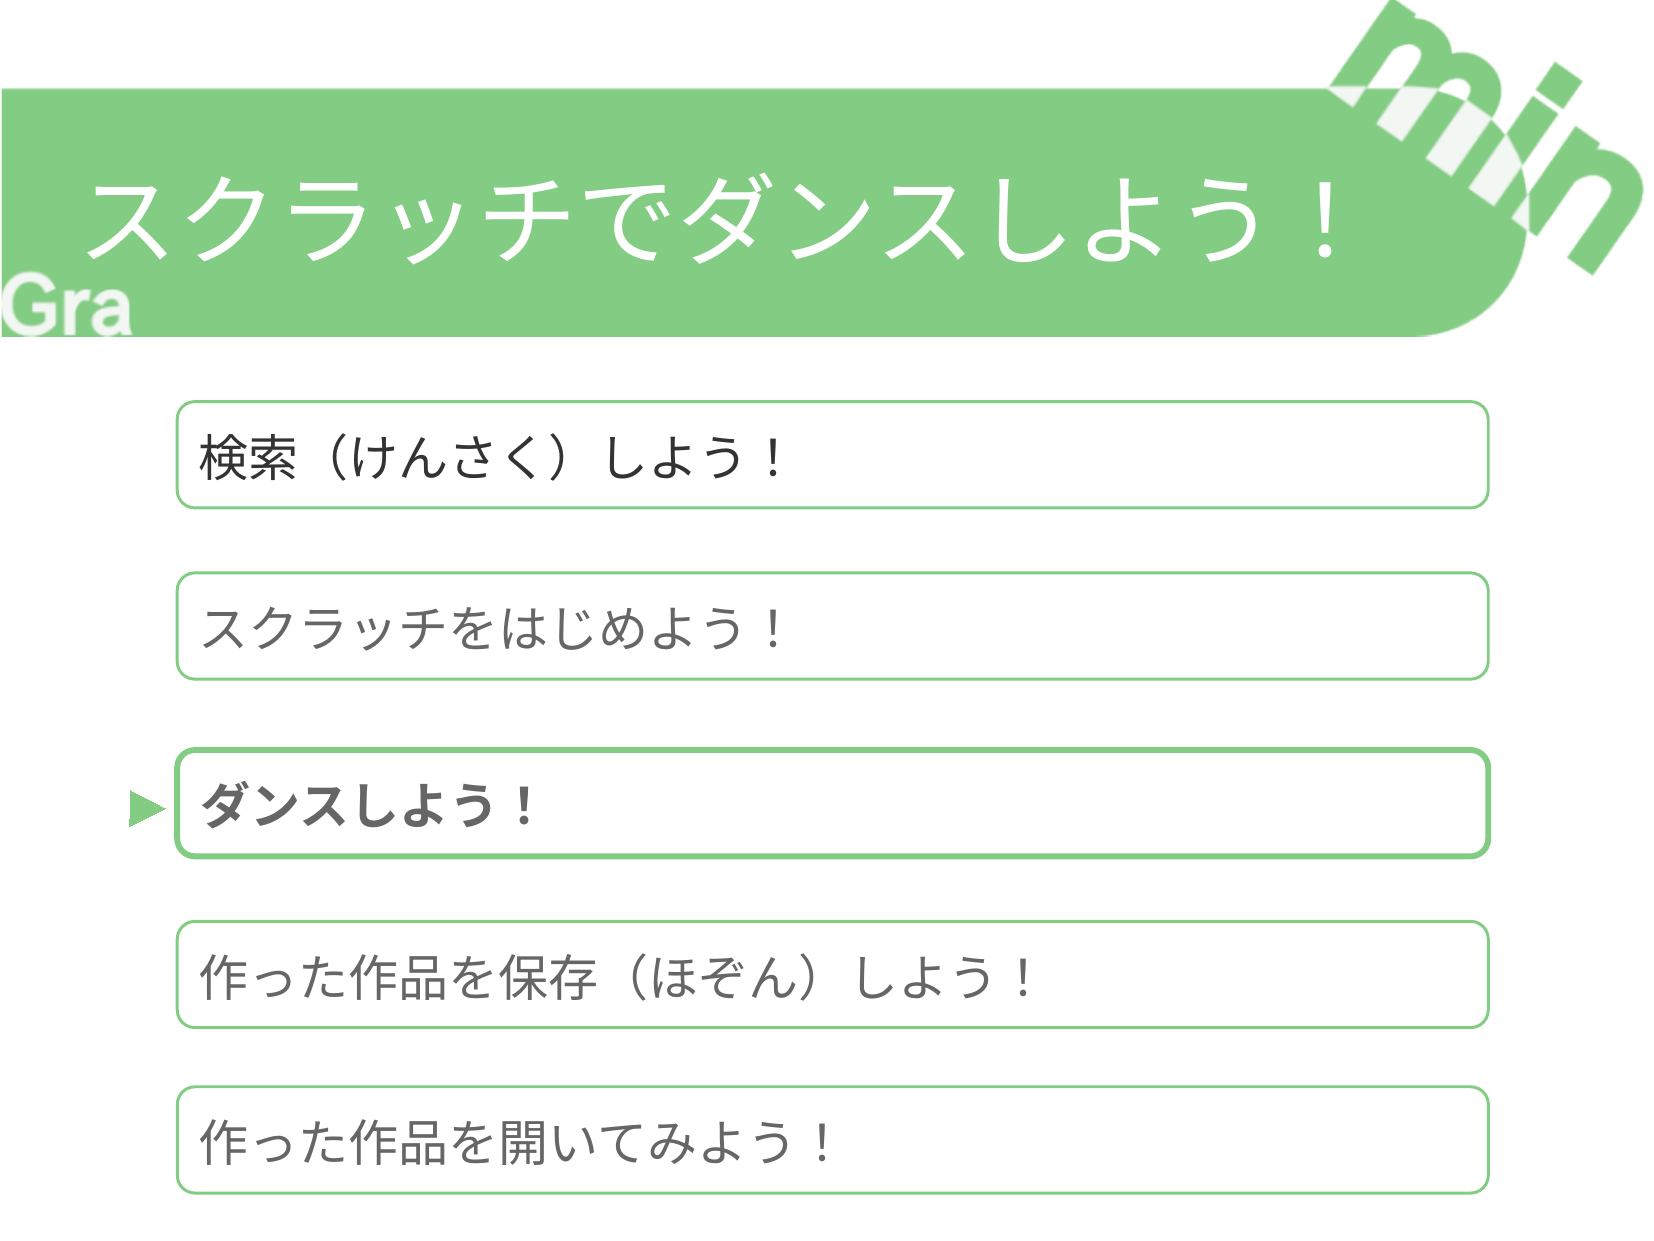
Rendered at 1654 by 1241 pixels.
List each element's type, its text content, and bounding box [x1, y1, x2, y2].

text_box ダンスしよう！ [177, 750, 1489, 857]
text_box スクラッチをはじめよう！ [177, 572, 1489, 680]
text_box 検索（けんさく）しよう！ [177, 401, 1489, 508]
text_box [129, 790, 166, 827]
title スクラッチでダンスしよう！ [5, 143, 1447, 284]
text_box 作った作品を保存（ほぞん）しよう！ [177, 921, 1489, 1028]
picture [1, 0, 1654, 337]
text_box 作った作品を開いてみよう！ [177, 1086, 1489, 1194]
